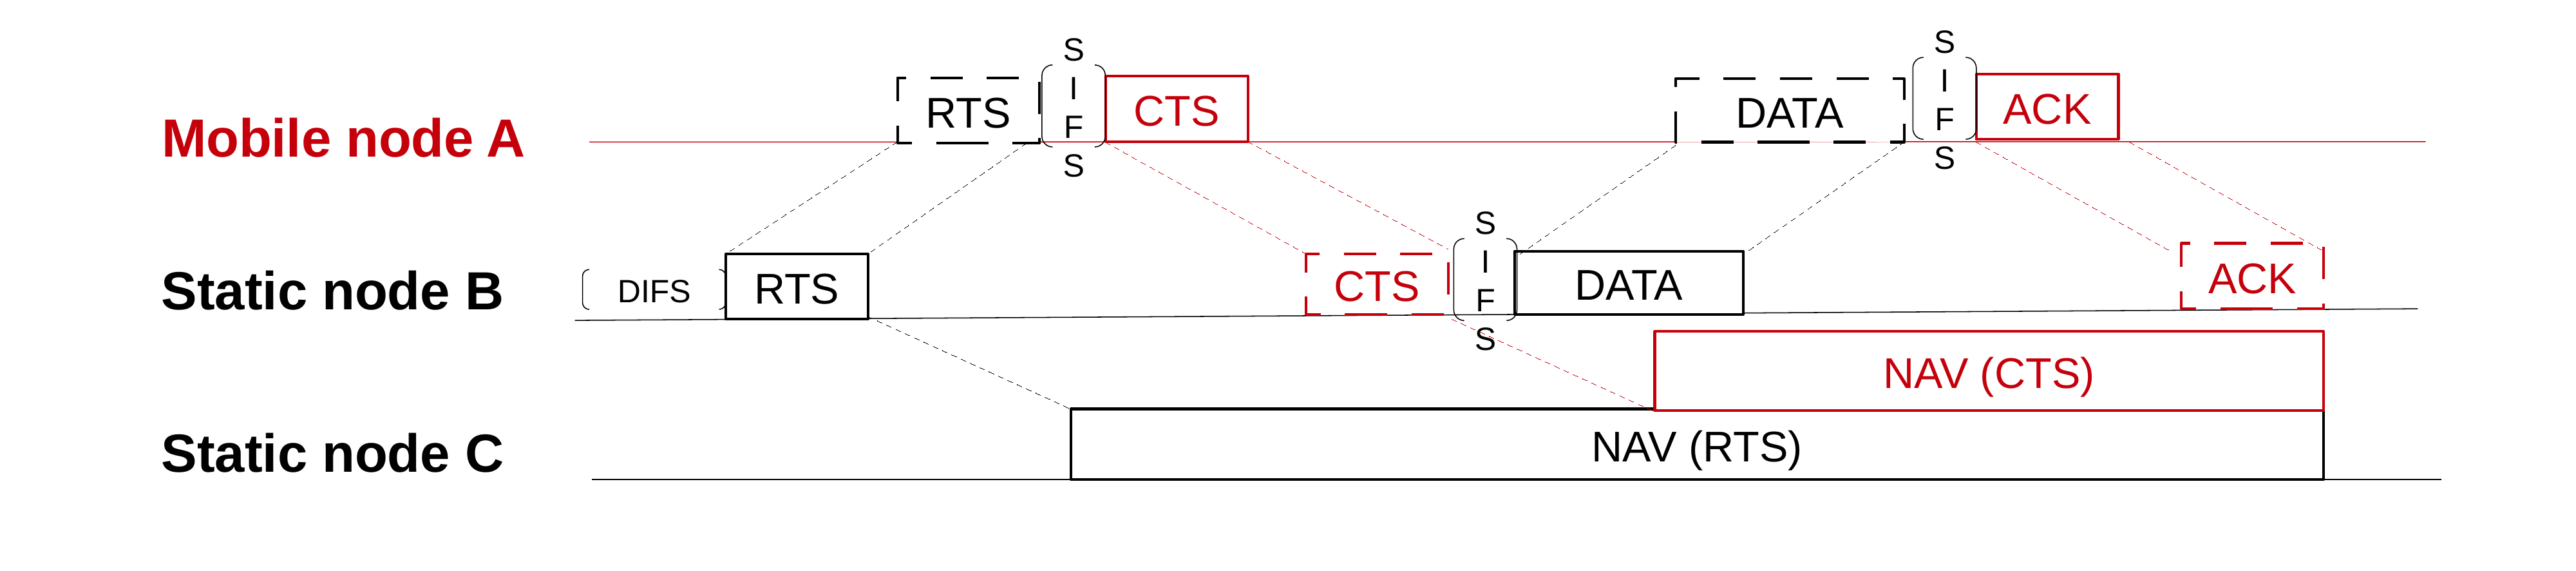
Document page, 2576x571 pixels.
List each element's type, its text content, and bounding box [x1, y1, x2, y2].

text_box DATA [1675, 79, 1904, 142]
text_box NAV (CTS) [1654, 331, 2324, 411]
text_box S I FS [1913, 57, 1976, 140]
text_box DATA [1517, 251, 1744, 315]
text_box RTS [897, 77, 1040, 144]
text_box Static node B [152, 251, 567, 311]
text_box DIFS [582, 269, 726, 310]
text_box S I FS [1041, 64, 1106, 148]
text_box CTS [1106, 76, 1248, 142]
text_box CTS [1306, 253, 1448, 315]
text_box S I FS [1454, 238, 1517, 321]
text_box ACK [2181, 243, 2324, 309]
text_box Mobile node A [152, 99, 591, 159]
text_box Static node C [152, 413, 544, 474]
text_box ACK [1976, 73, 2119, 140]
text_box NAV (RTS) [1070, 409, 2324, 479]
text_box RTS [725, 253, 868, 320]
